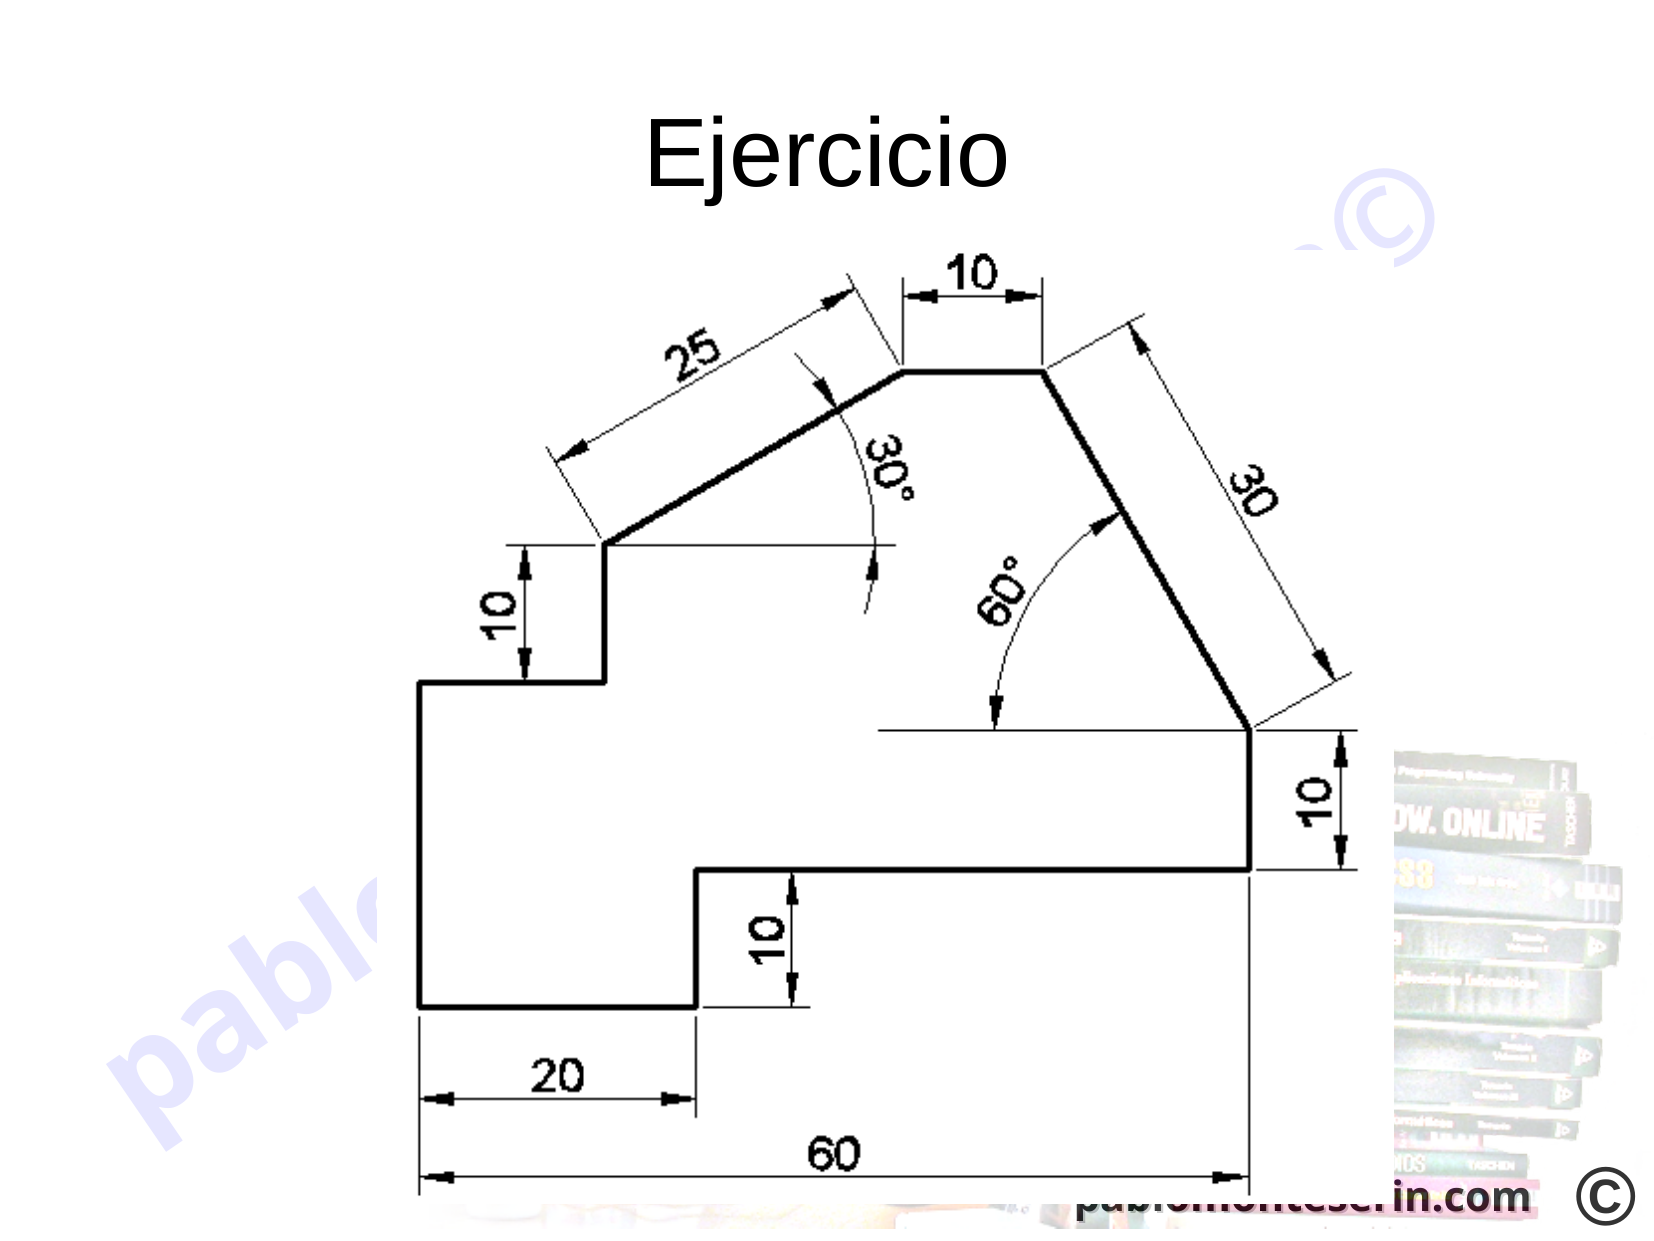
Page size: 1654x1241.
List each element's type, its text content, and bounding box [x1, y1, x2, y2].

title Ejercicio [82, 49, 1571, 257]
picture [377, 250, 1654, 1229]
